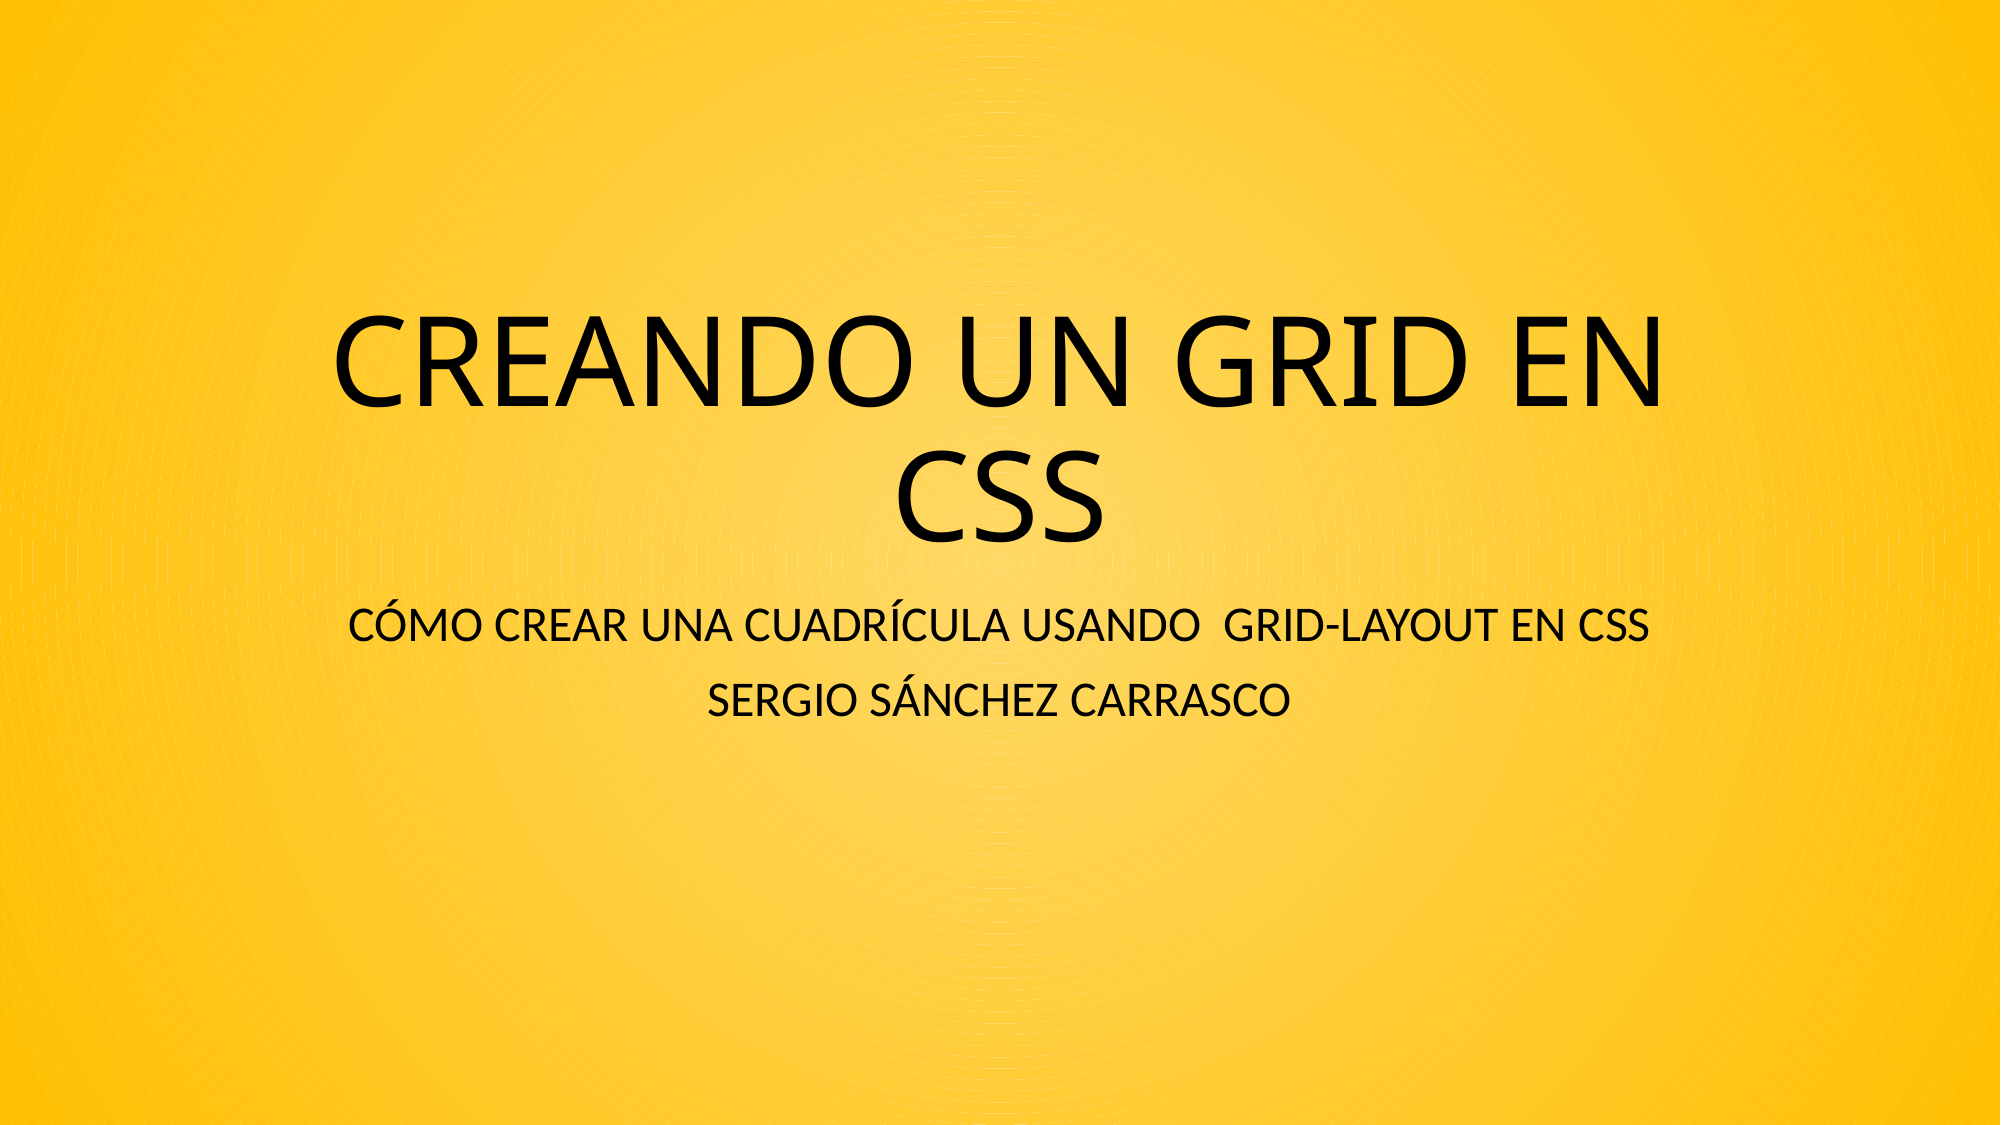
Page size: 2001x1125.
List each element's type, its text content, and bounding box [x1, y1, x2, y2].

title CREANDO UN GRID EN CSS [249, 184, 1750, 576]
subtitle CÓMO CREAR UNA CUADRÍCULA USANDO GRID-LAYOUT EN CSS SERGIO SÁNCHEZ CARRASCO [249, 590, 1750, 863]
